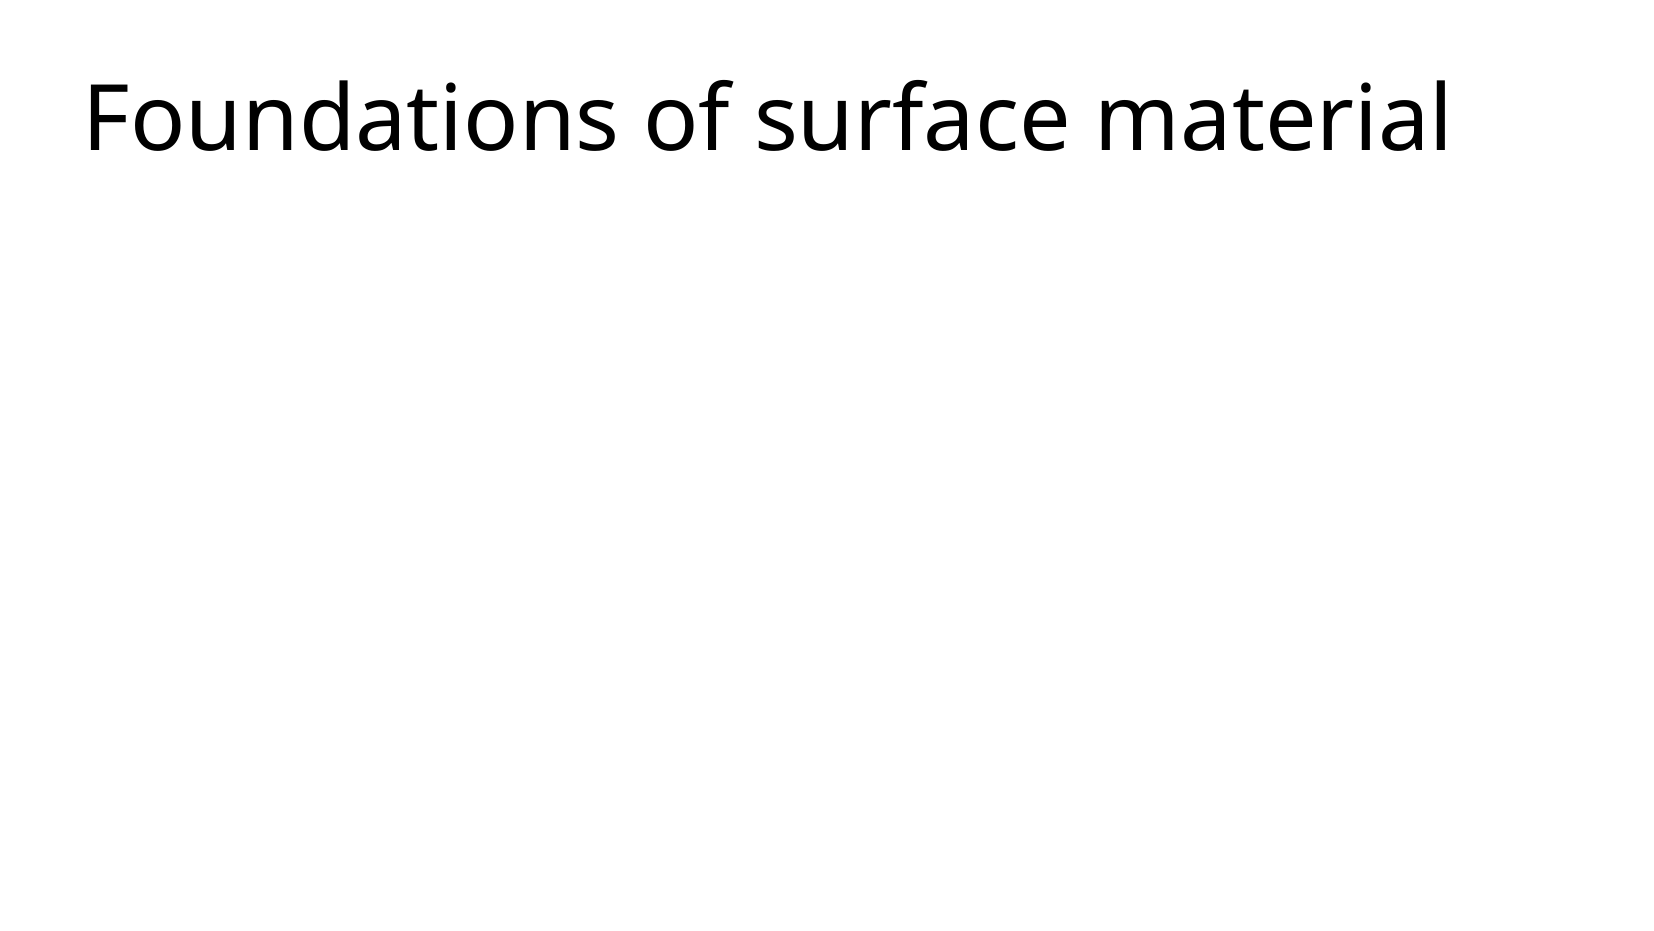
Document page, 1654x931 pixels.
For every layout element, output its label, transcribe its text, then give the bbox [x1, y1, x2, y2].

title Foundations of surface material [82, 37, 1571, 193]
